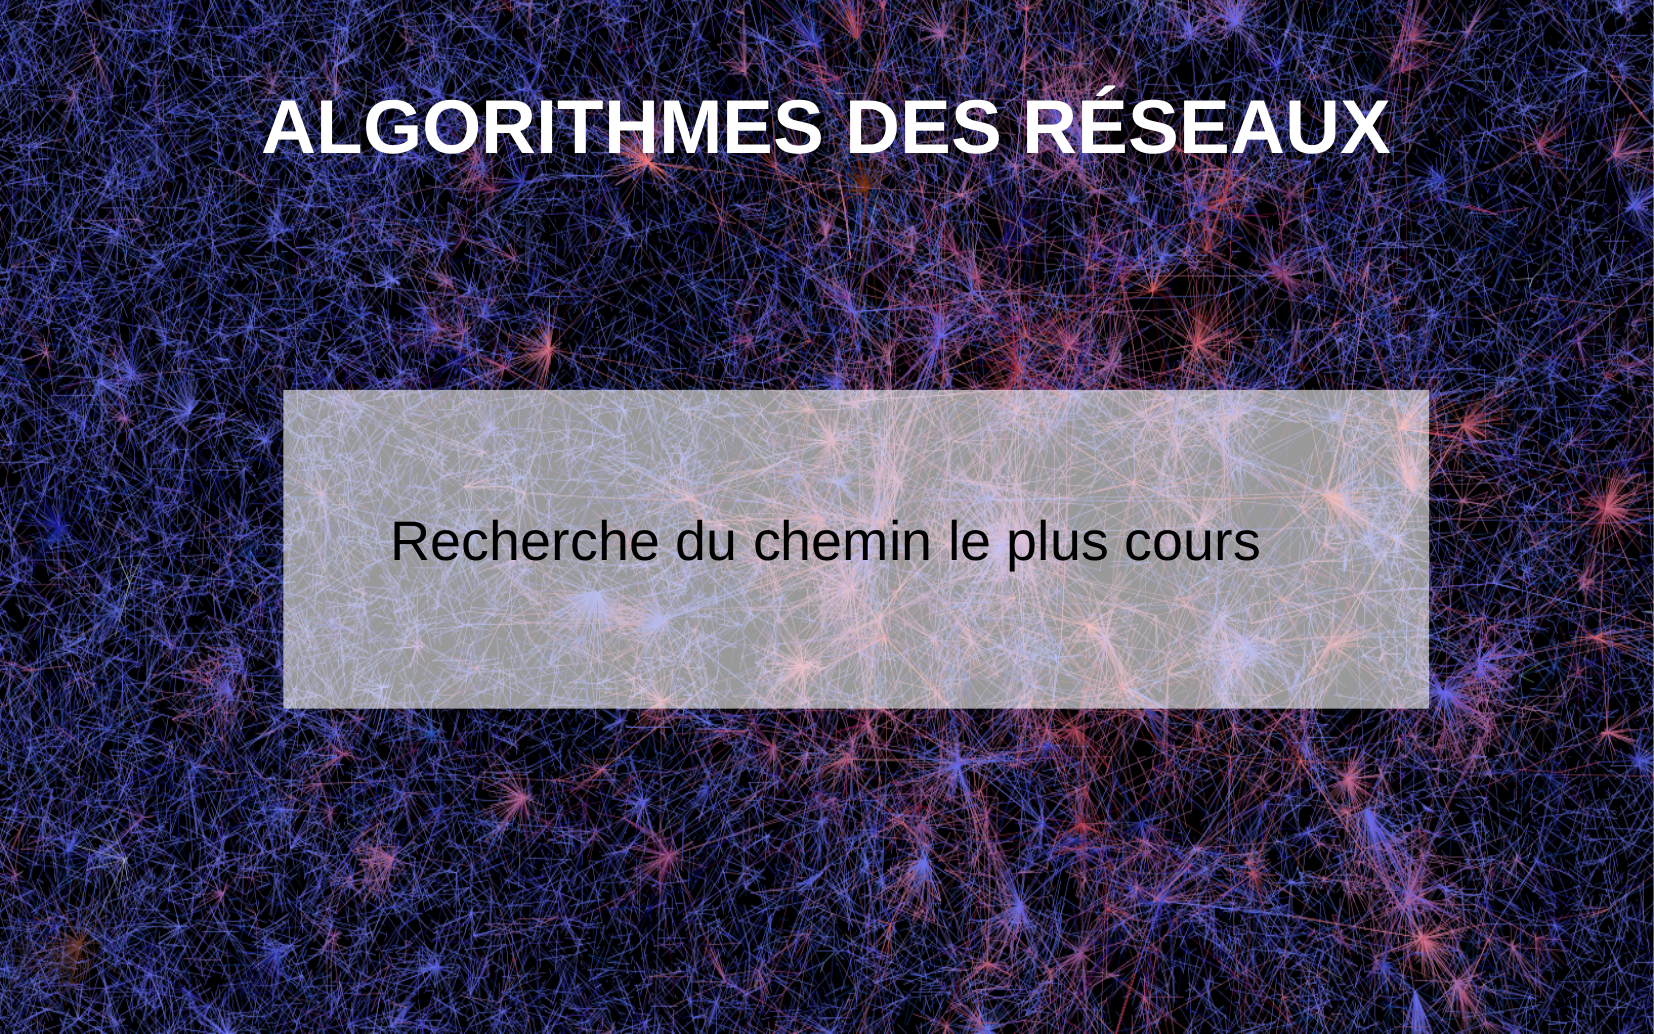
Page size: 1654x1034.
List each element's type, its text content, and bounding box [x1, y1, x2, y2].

title ALGORITHMES DES RÉSEAUX [82, 41, 1571, 214]
subtitle Recherche du chemin le plus cours [82, 241, 1571, 842]
picture [0, 0, 1654, 1034]
